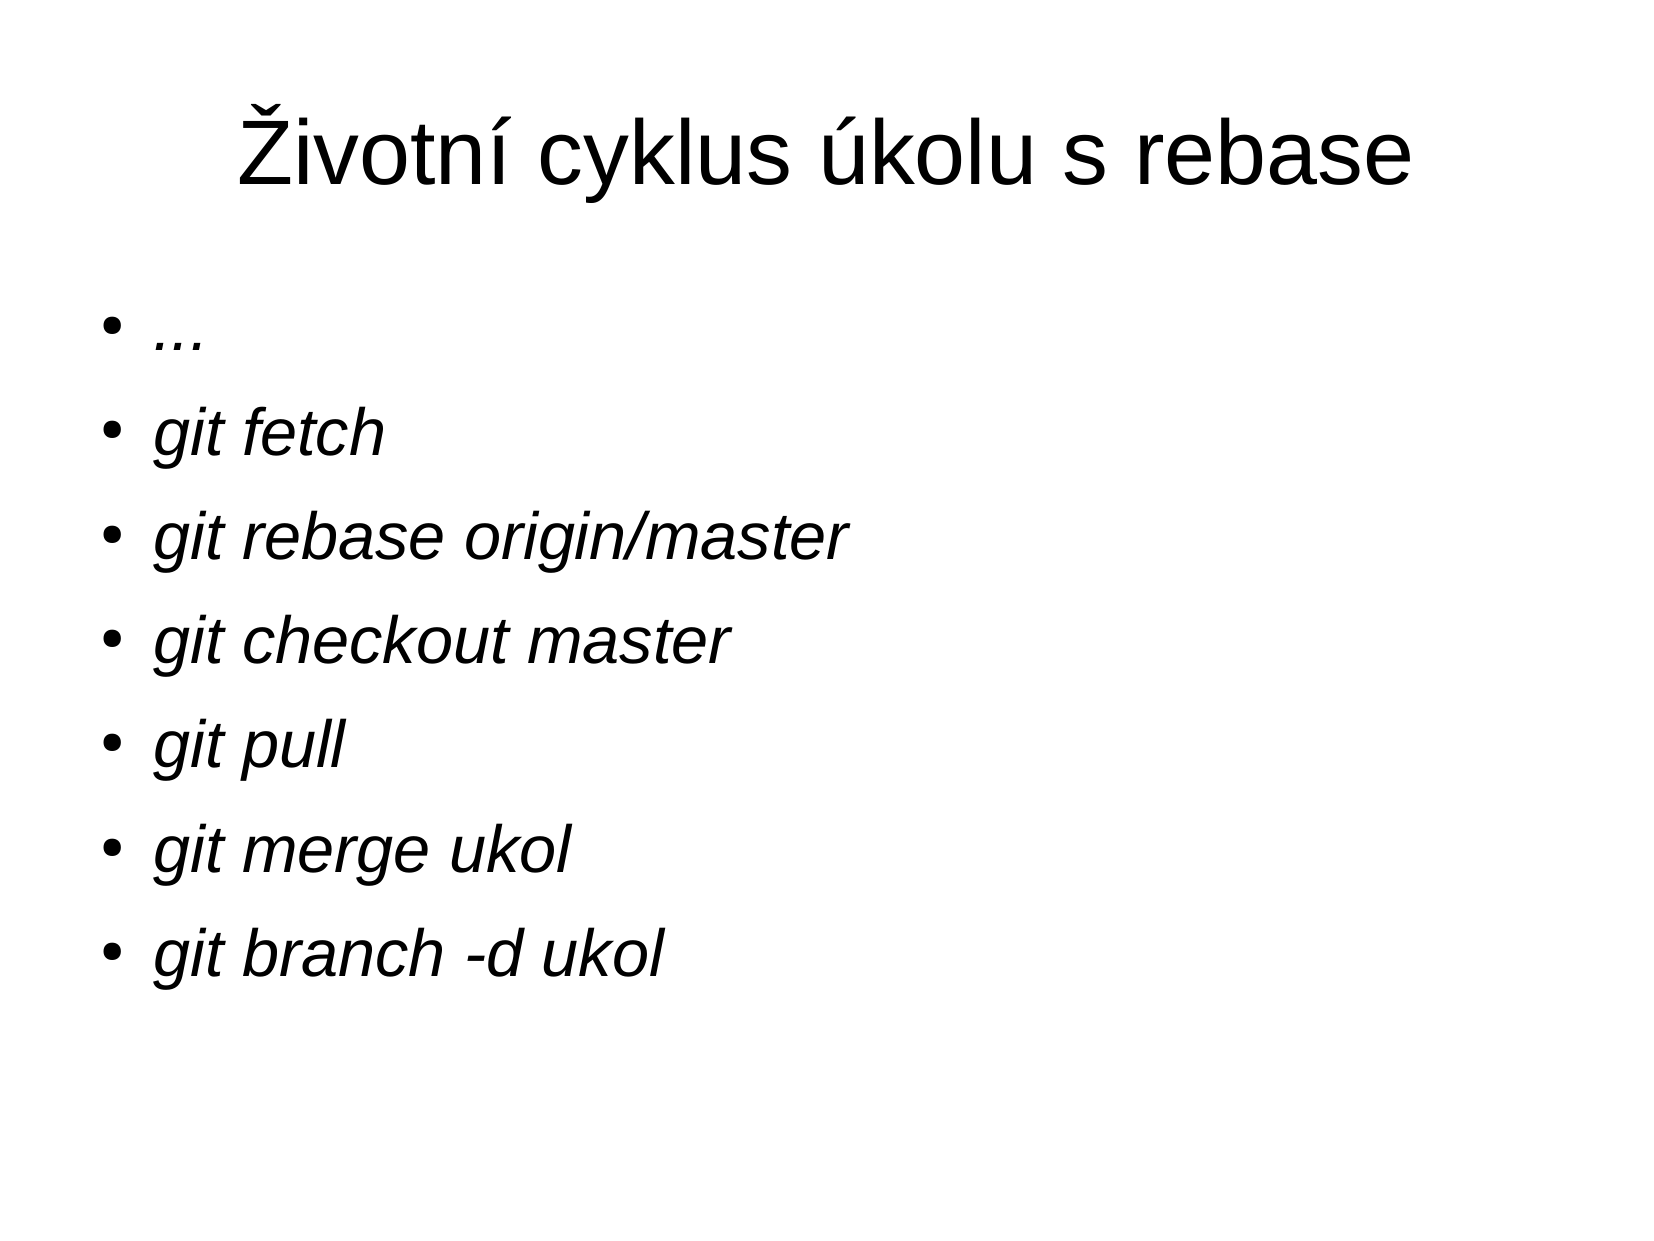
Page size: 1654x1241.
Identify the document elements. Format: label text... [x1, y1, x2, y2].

title Životní cyklus úkolu s rebase [82, 49, 1571, 257]
list ... git fetch git rebase origin/master git checkout master git pull git merge ukol git branch -d ukol [82, 290, 1571, 1010]
